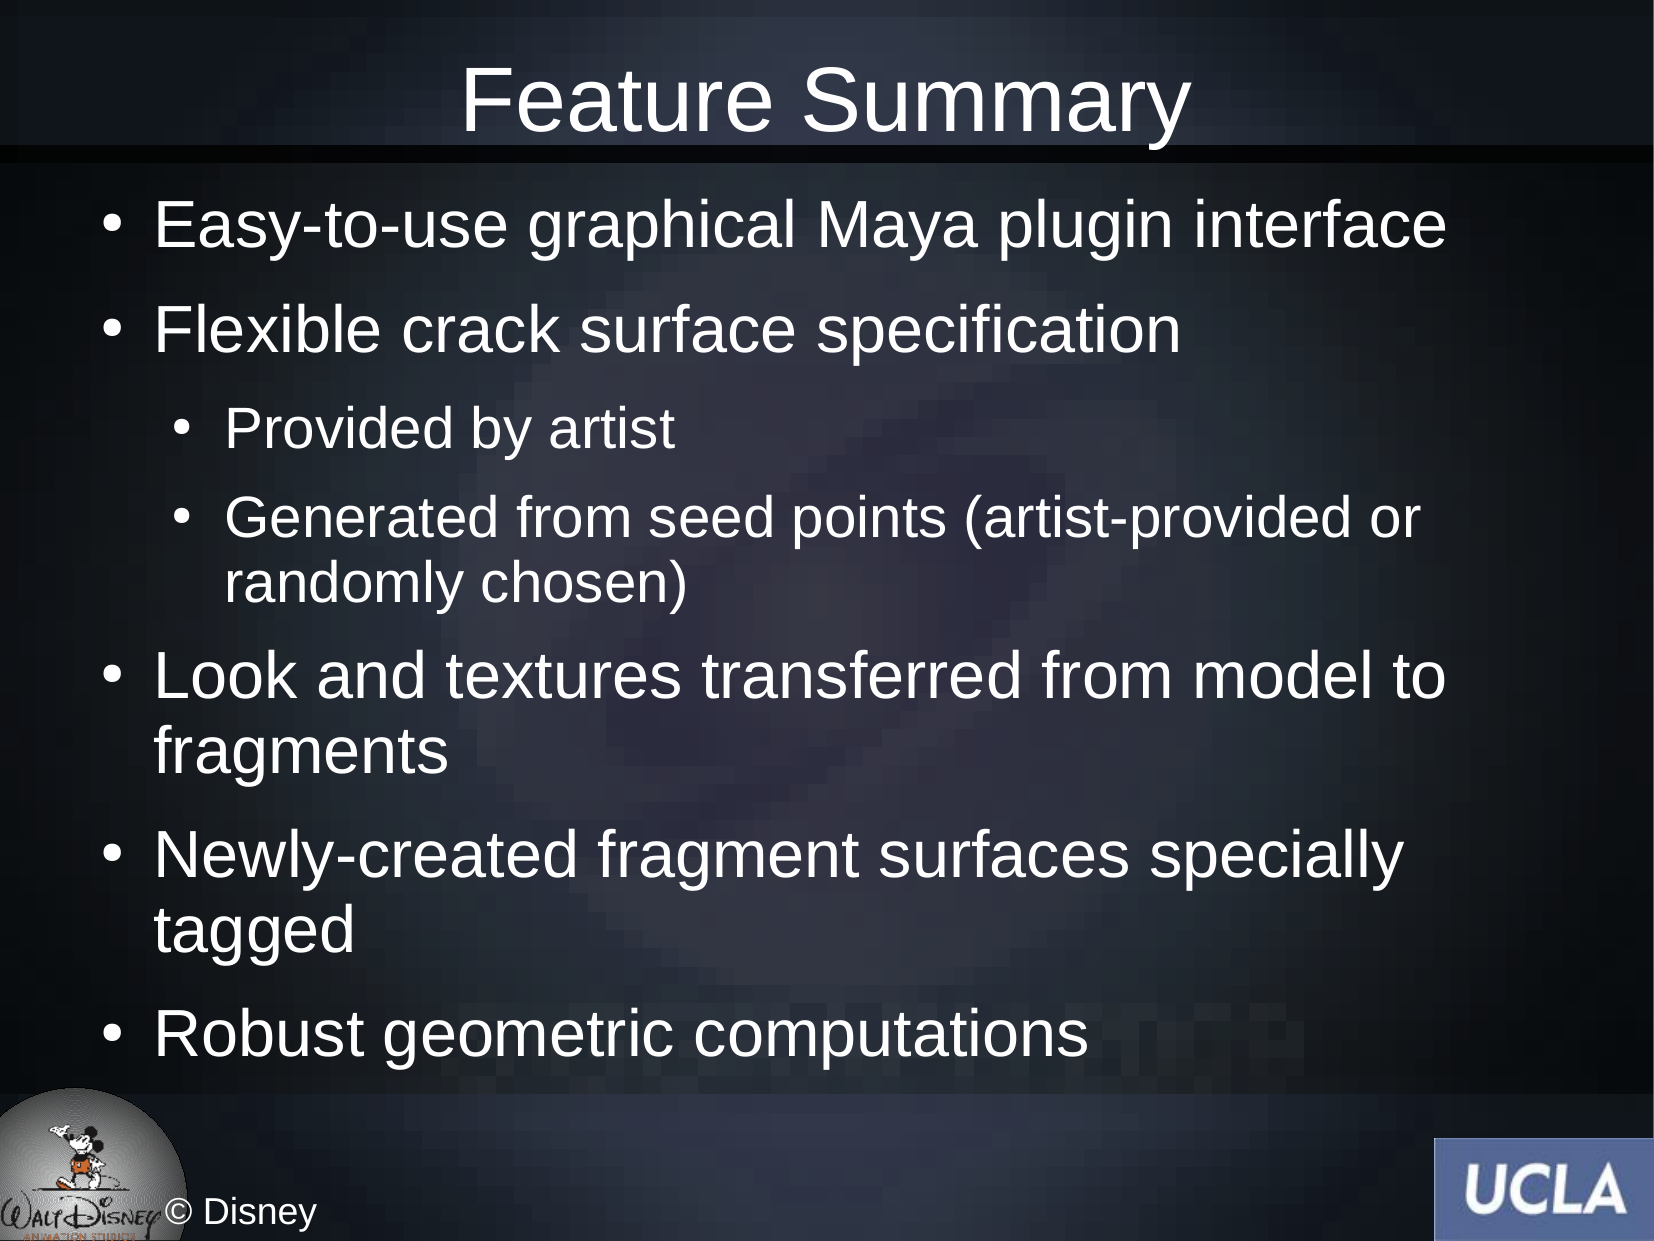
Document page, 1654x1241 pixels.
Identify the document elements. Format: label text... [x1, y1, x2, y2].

list Easy-to-use graphical Maya plugin interface Flexible crack surface specification Provided by artist Generated from seed points (artist-provided or randomly chosen) Look and textures transferred from model to fragments Newly-created fragment surfaces specially tagged Robust geometric computations [82, 187, 1571, 1073]
title Feature Summary [82, 48, 1571, 152]
picture [0, 0, 1654, 1241]
